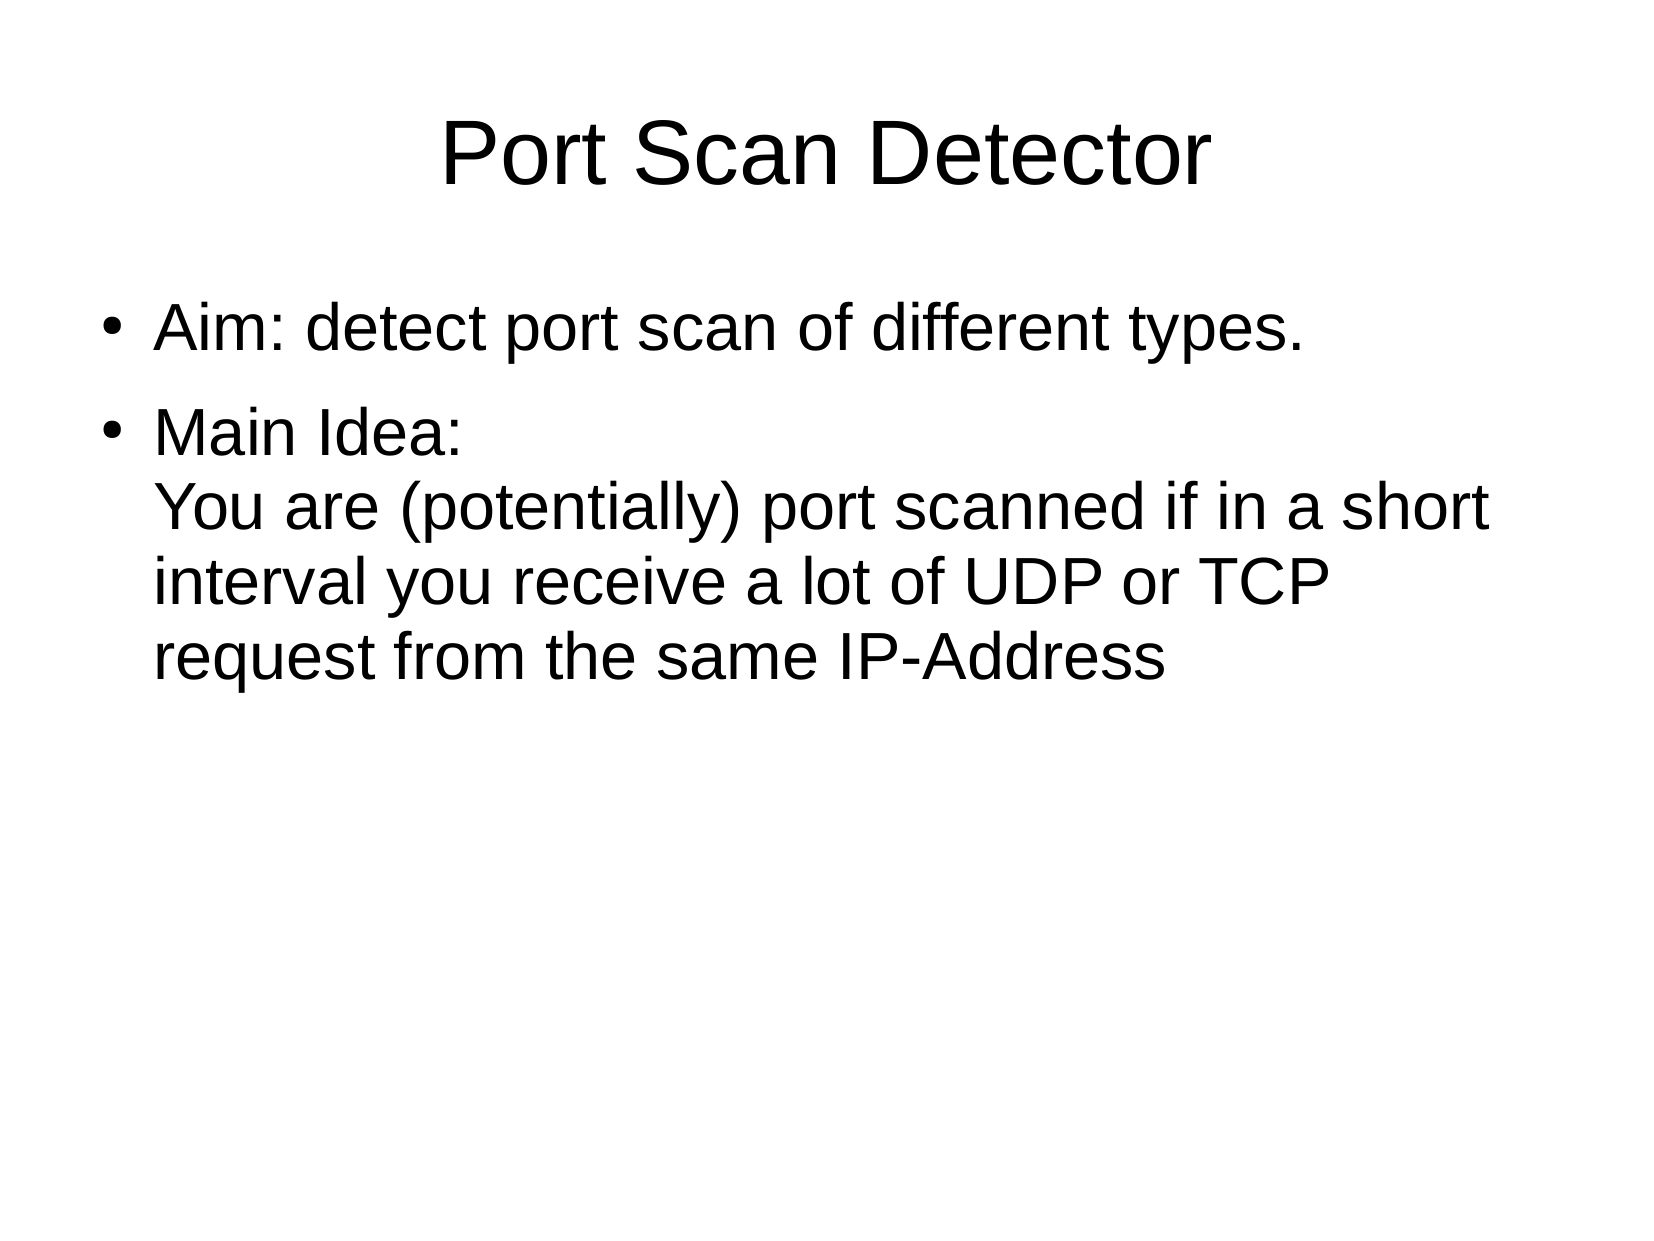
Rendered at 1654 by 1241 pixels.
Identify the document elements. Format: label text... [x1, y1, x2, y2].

list Aim: detect port scan of different types. Main Idea: You are (potentially) port scanned if in a short interval you receive a lot of UDP or TCP request from the same IP-Address [82, 290, 1571, 1010]
title Port Scan Detector [82, 49, 1571, 257]
